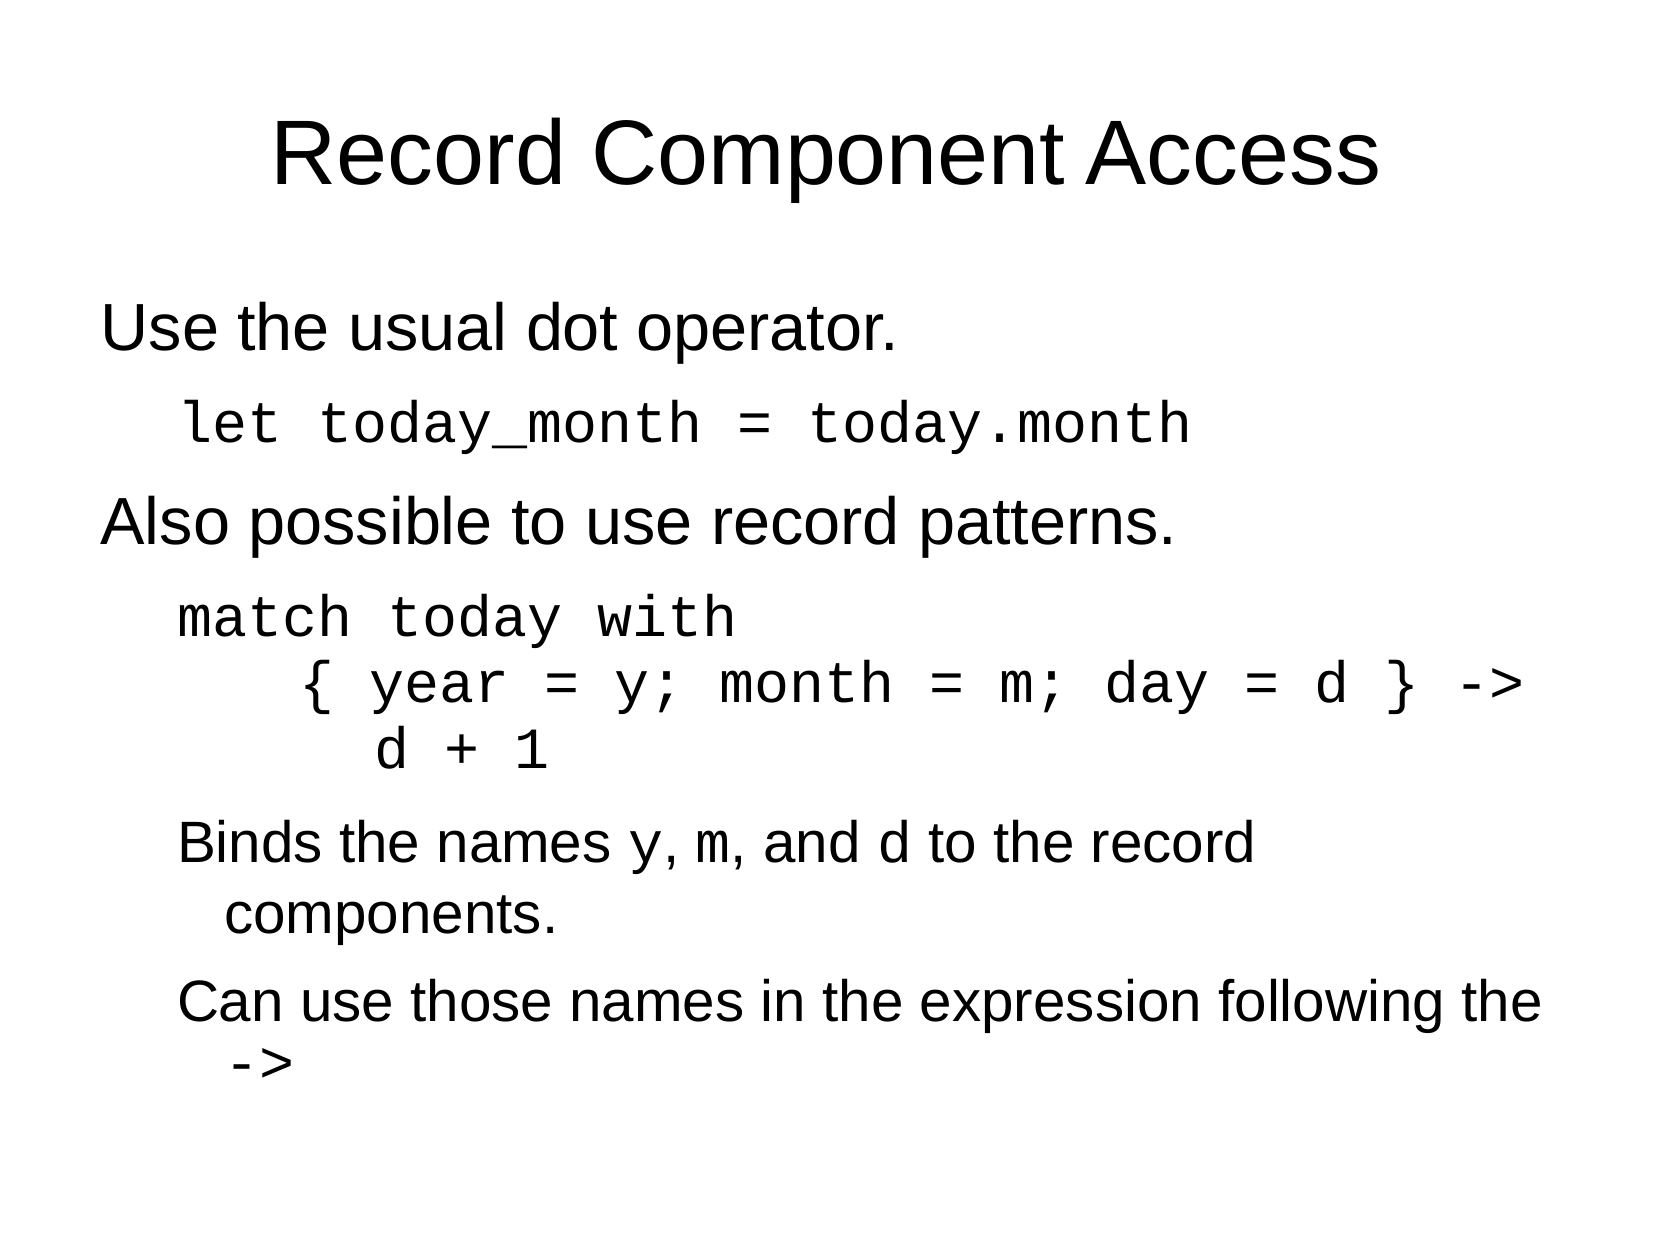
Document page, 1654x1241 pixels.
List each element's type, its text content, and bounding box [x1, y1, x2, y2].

title Record Component Access [82, 56, 1571, 250]
list Use the usual dot operator. let today_month = today.month Also possible to use record patterns. match today with { year = y; month = m; day = d } -> d + 1 Binds the names y, m, and d to the record components. Can use those names in the expression following the -> [82, 290, 1571, 1094]
